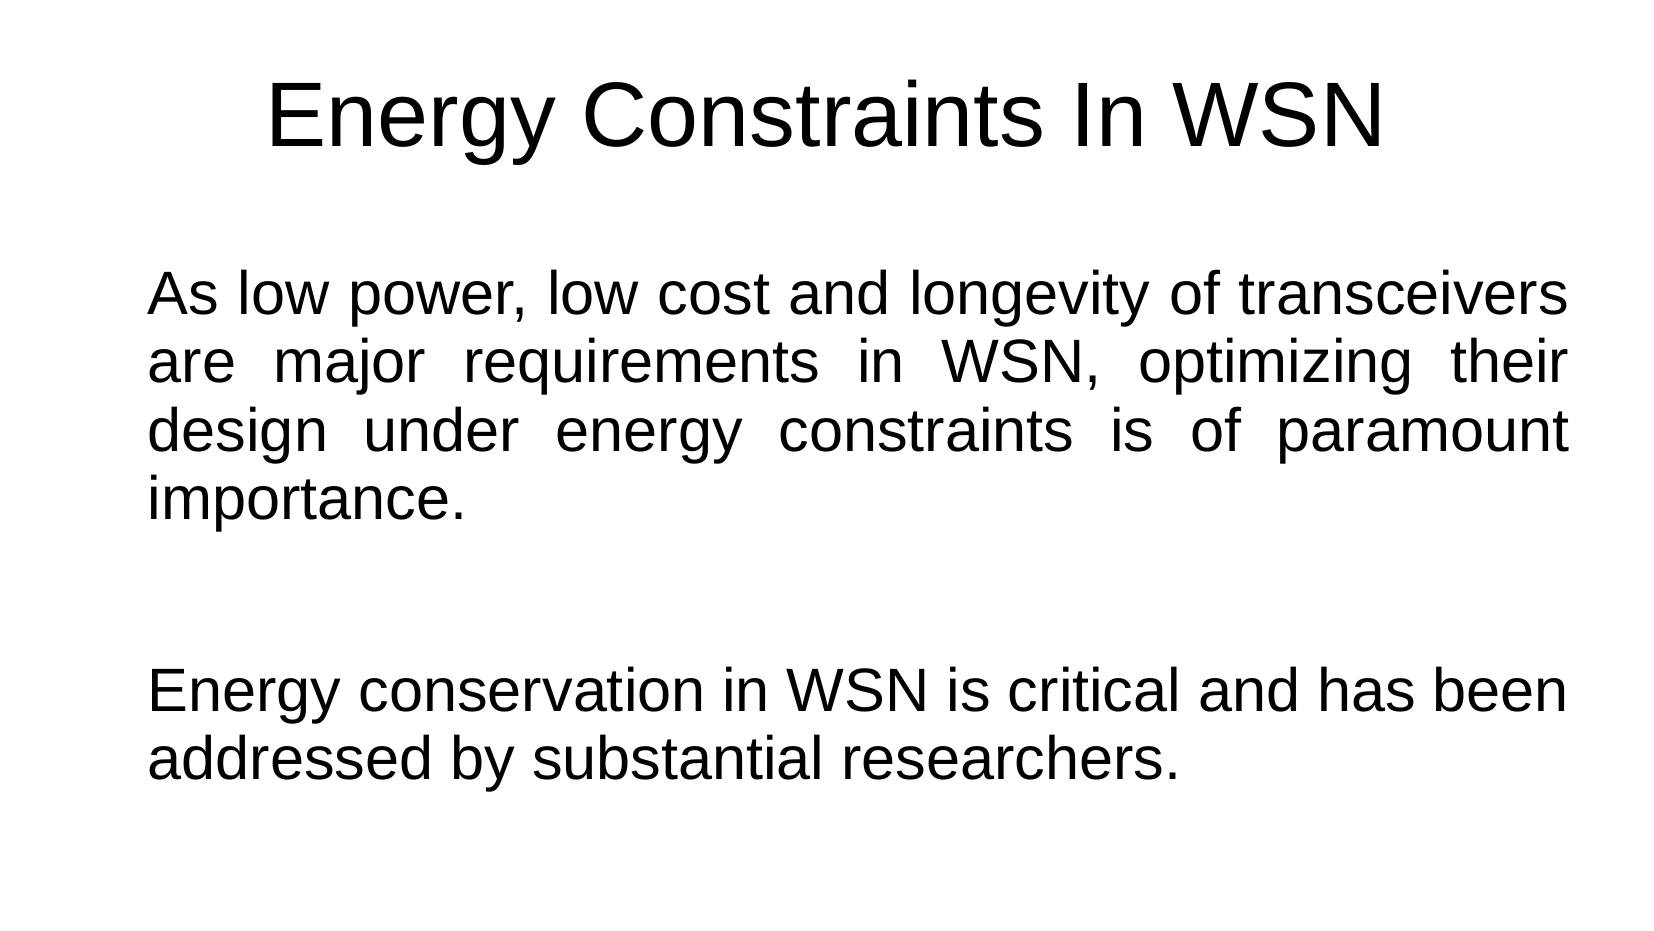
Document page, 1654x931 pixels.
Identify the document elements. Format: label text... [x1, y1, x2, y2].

title Energy Constraints In WSN [82, 37, 1571, 193]
list As low power, low cost and longevity of transceivers are major requirements in WSN, optimizing their design under energy constraints is of paramount importance. Energy conservation in WSN is critical and has been addressed by substantial researchers. [82, 258, 1571, 799]
